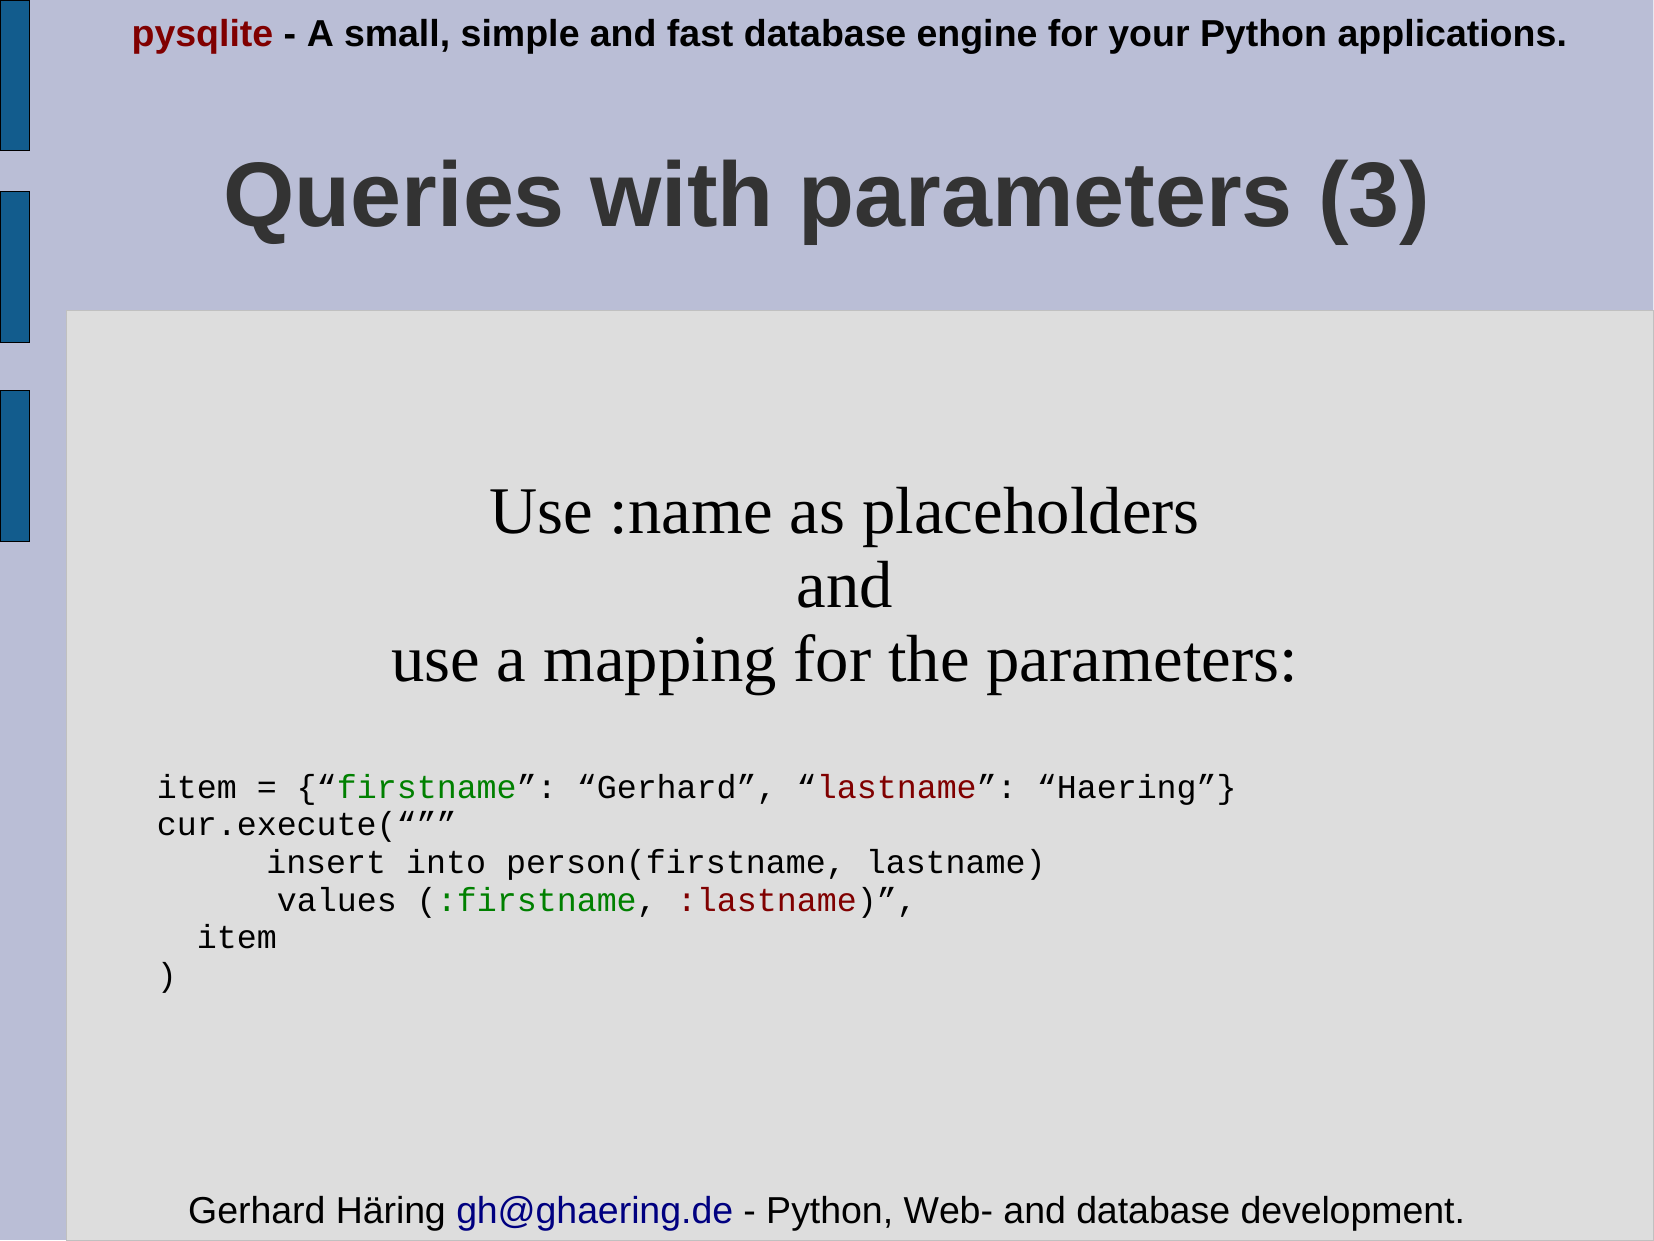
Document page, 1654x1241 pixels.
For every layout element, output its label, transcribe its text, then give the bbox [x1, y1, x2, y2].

title Queries with parameters (3) [121, 98, 1534, 291]
subtitle Use :name as placeholders and use a mapping for the parameters: item = {“firstname”: “Gerhard”, “lastname”: “Haering”} cur.execute(“”” insert into person(firstname, lastname) values (:firstname, :lastname)”, item ) [121, 352, 1534, 1119]
